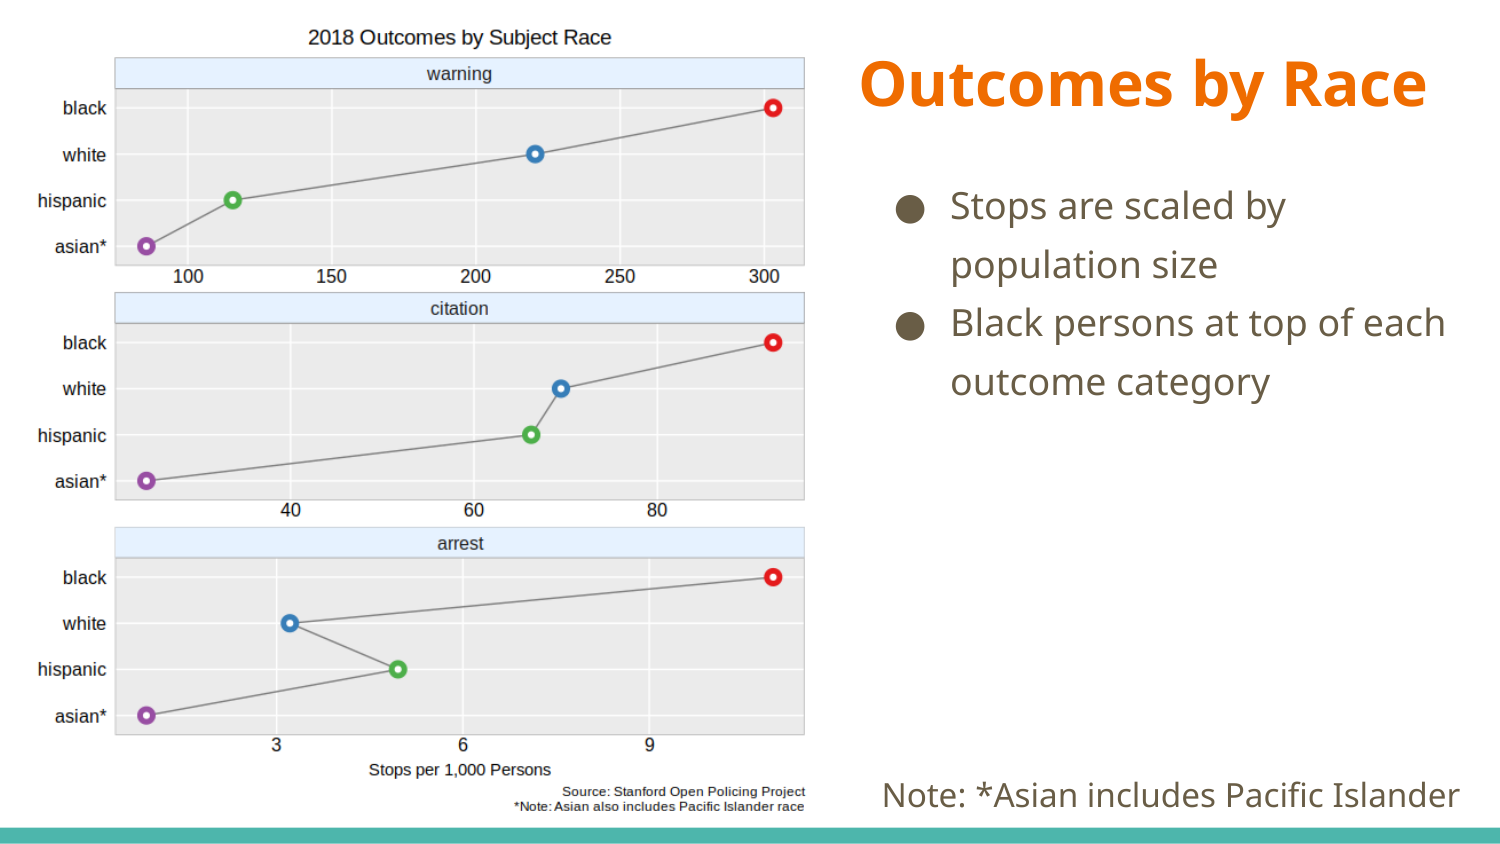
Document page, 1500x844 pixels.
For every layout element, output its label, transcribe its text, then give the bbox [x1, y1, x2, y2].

title Outcomes by Race [843, 24, 1500, 141]
list Stops are scaled by population size Black persons at top of each outcome category [860, 156, 1476, 699]
list Note: *Asian includes Pacific Islander [866, 750, 1500, 836]
picture [24, 24, 813, 819]
